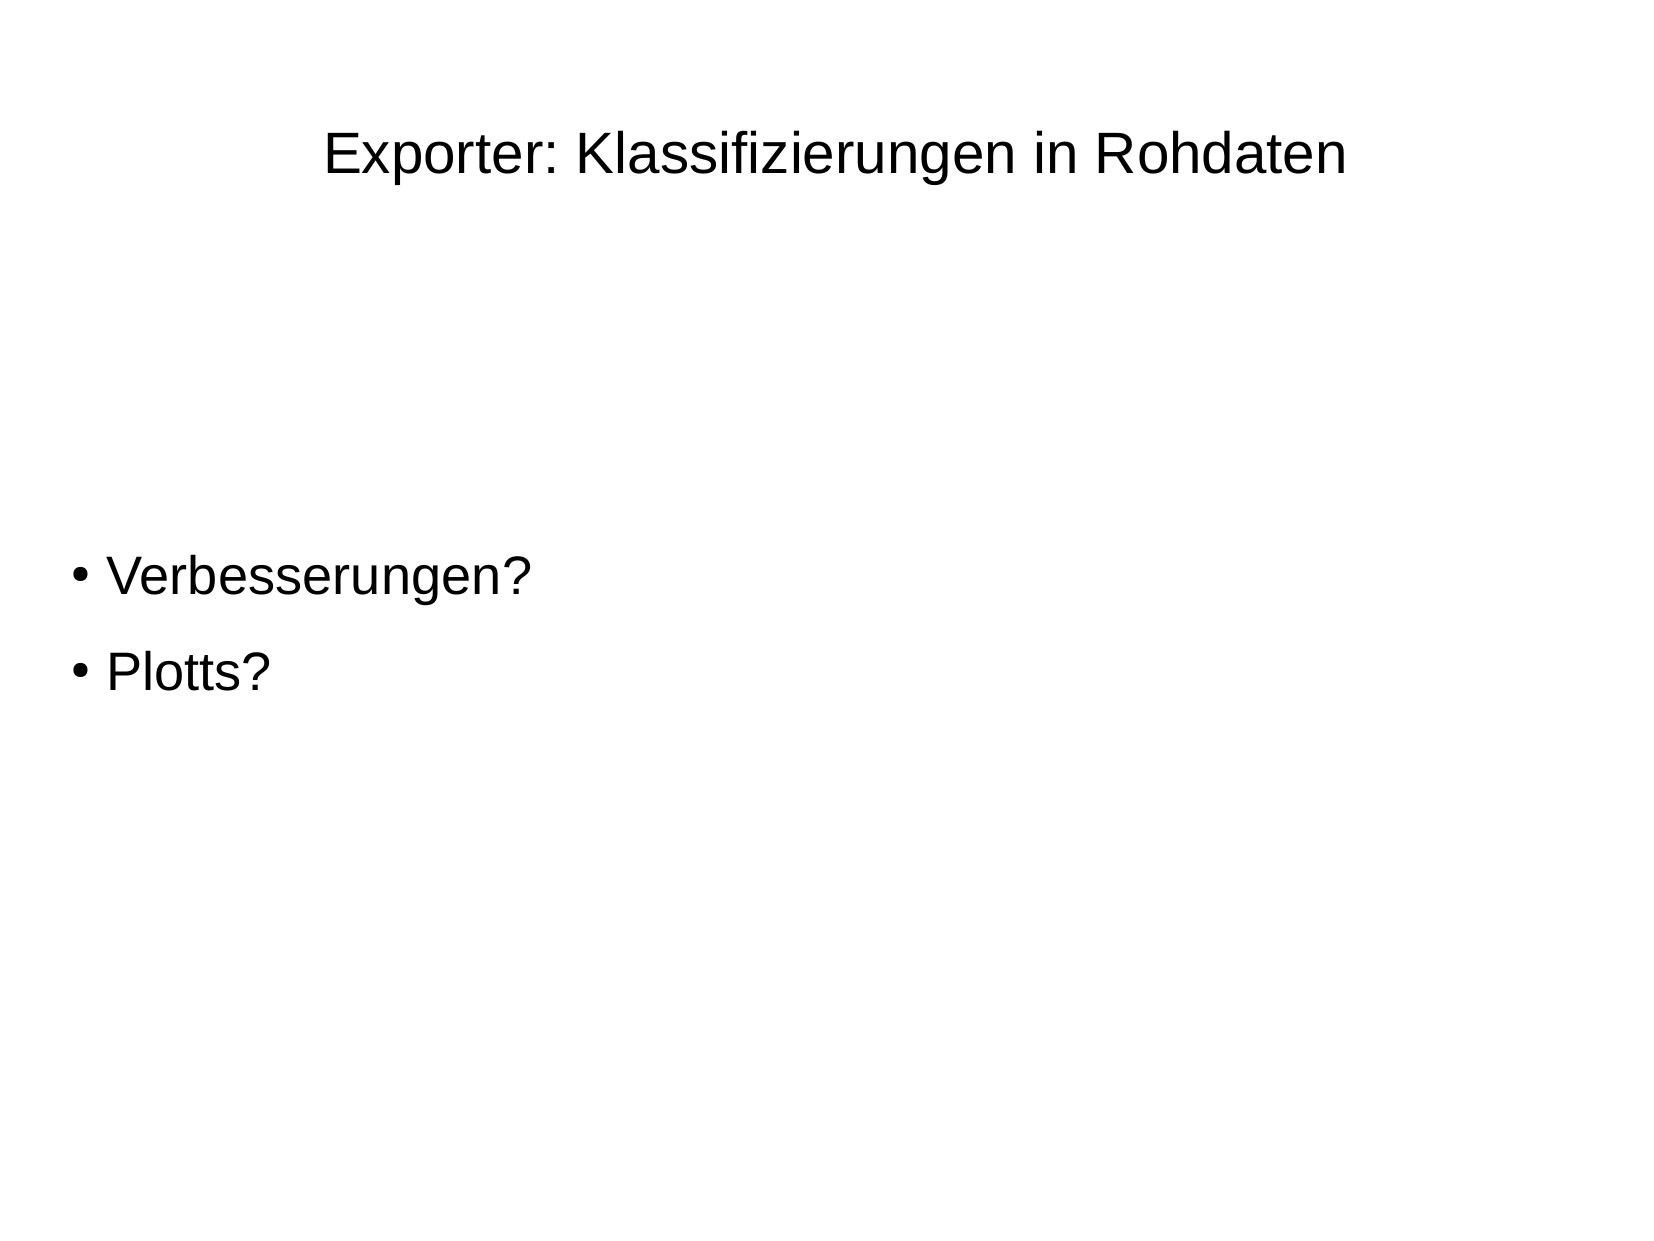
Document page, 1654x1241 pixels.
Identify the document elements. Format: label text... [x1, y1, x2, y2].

title Exporter: Klassifizierungen in Rohdaten [82, 49, 1571, 257]
subtitle Verbesserungen? Plotts? [70, 261, 1560, 1161]
